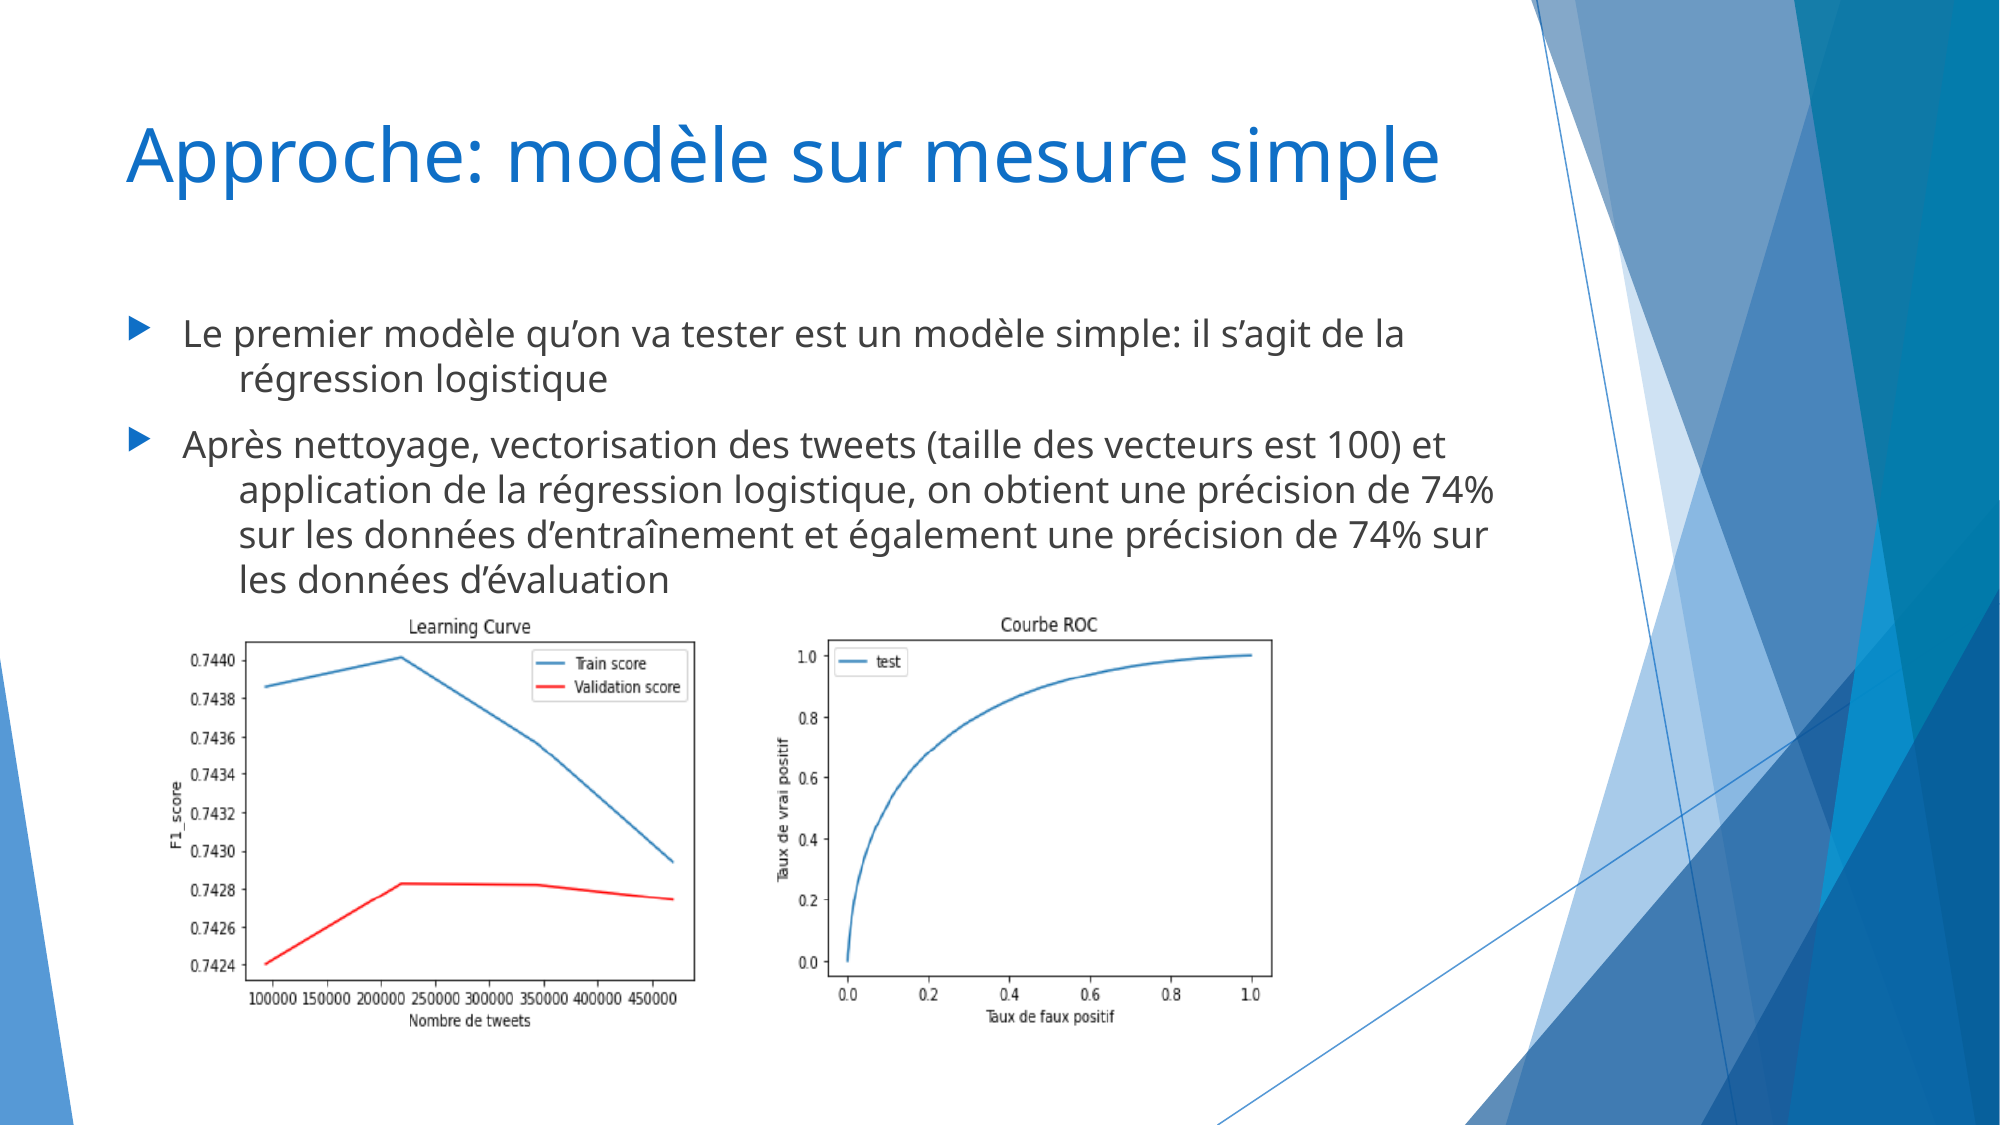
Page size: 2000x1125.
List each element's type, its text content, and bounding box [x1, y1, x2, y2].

title Approche: modèle sur mesure simple [111, 99, 1521, 302]
list Le premier modèle qu’on va tester est un modèle simple: il s’agit de la régression logistique Après nettoyage, vectorisation des tweets (taille des vecteurs est 100) et application de la régression logistique, on obtient une précision de 74% sur les données d’entraînement et également une précision de 74% sur les données d’évaluation [111, 302, 1521, 940]
picture [149, 603, 1331, 1048]
